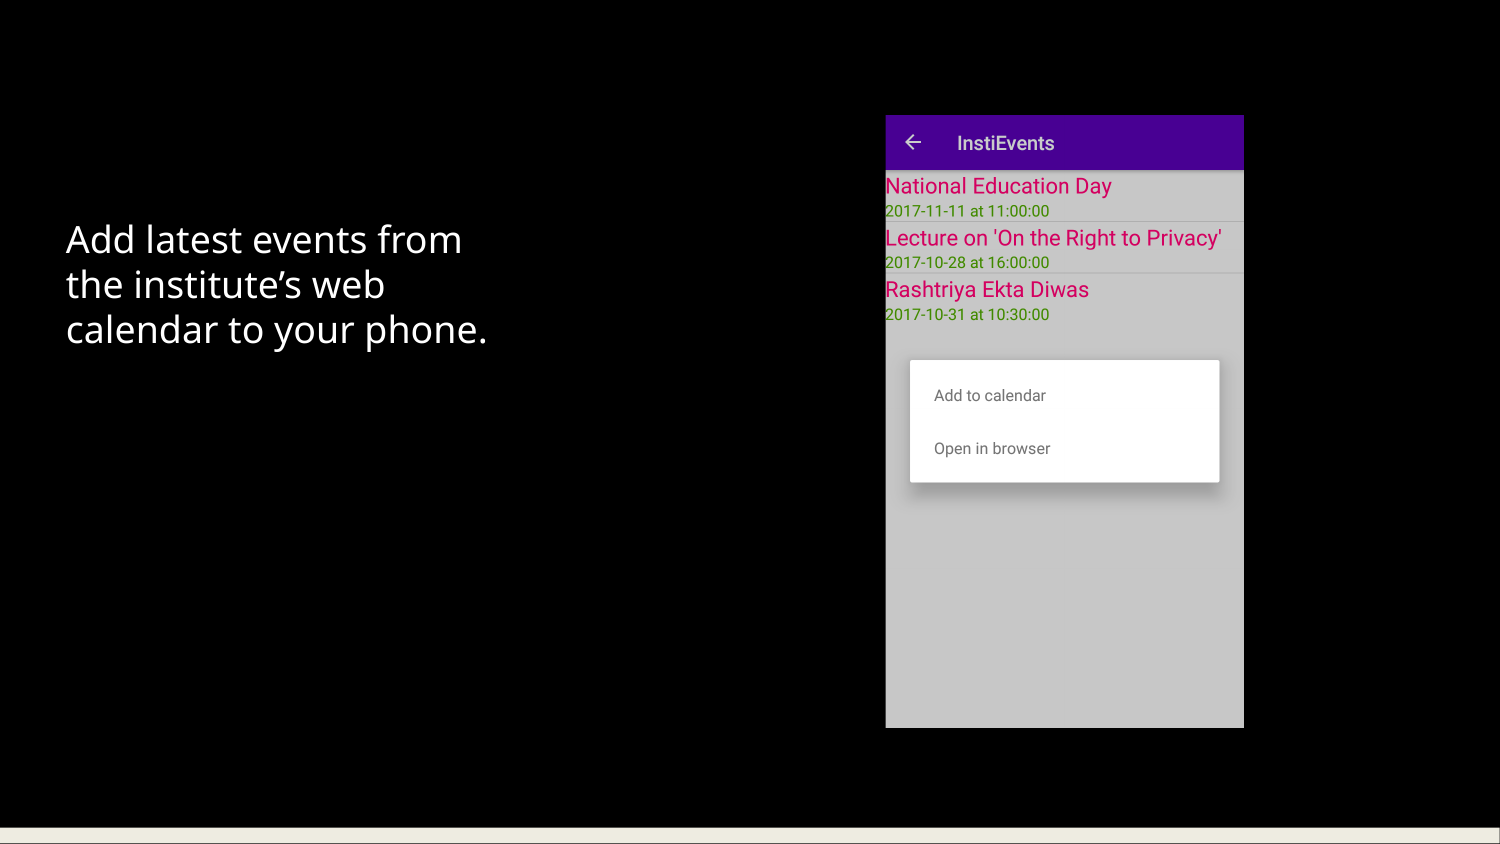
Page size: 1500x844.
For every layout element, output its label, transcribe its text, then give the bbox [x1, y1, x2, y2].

picture [885, 115, 1244, 728]
text_box Add latest events from the institute’s web calendar to your phone. [51, 201, 541, 762]
